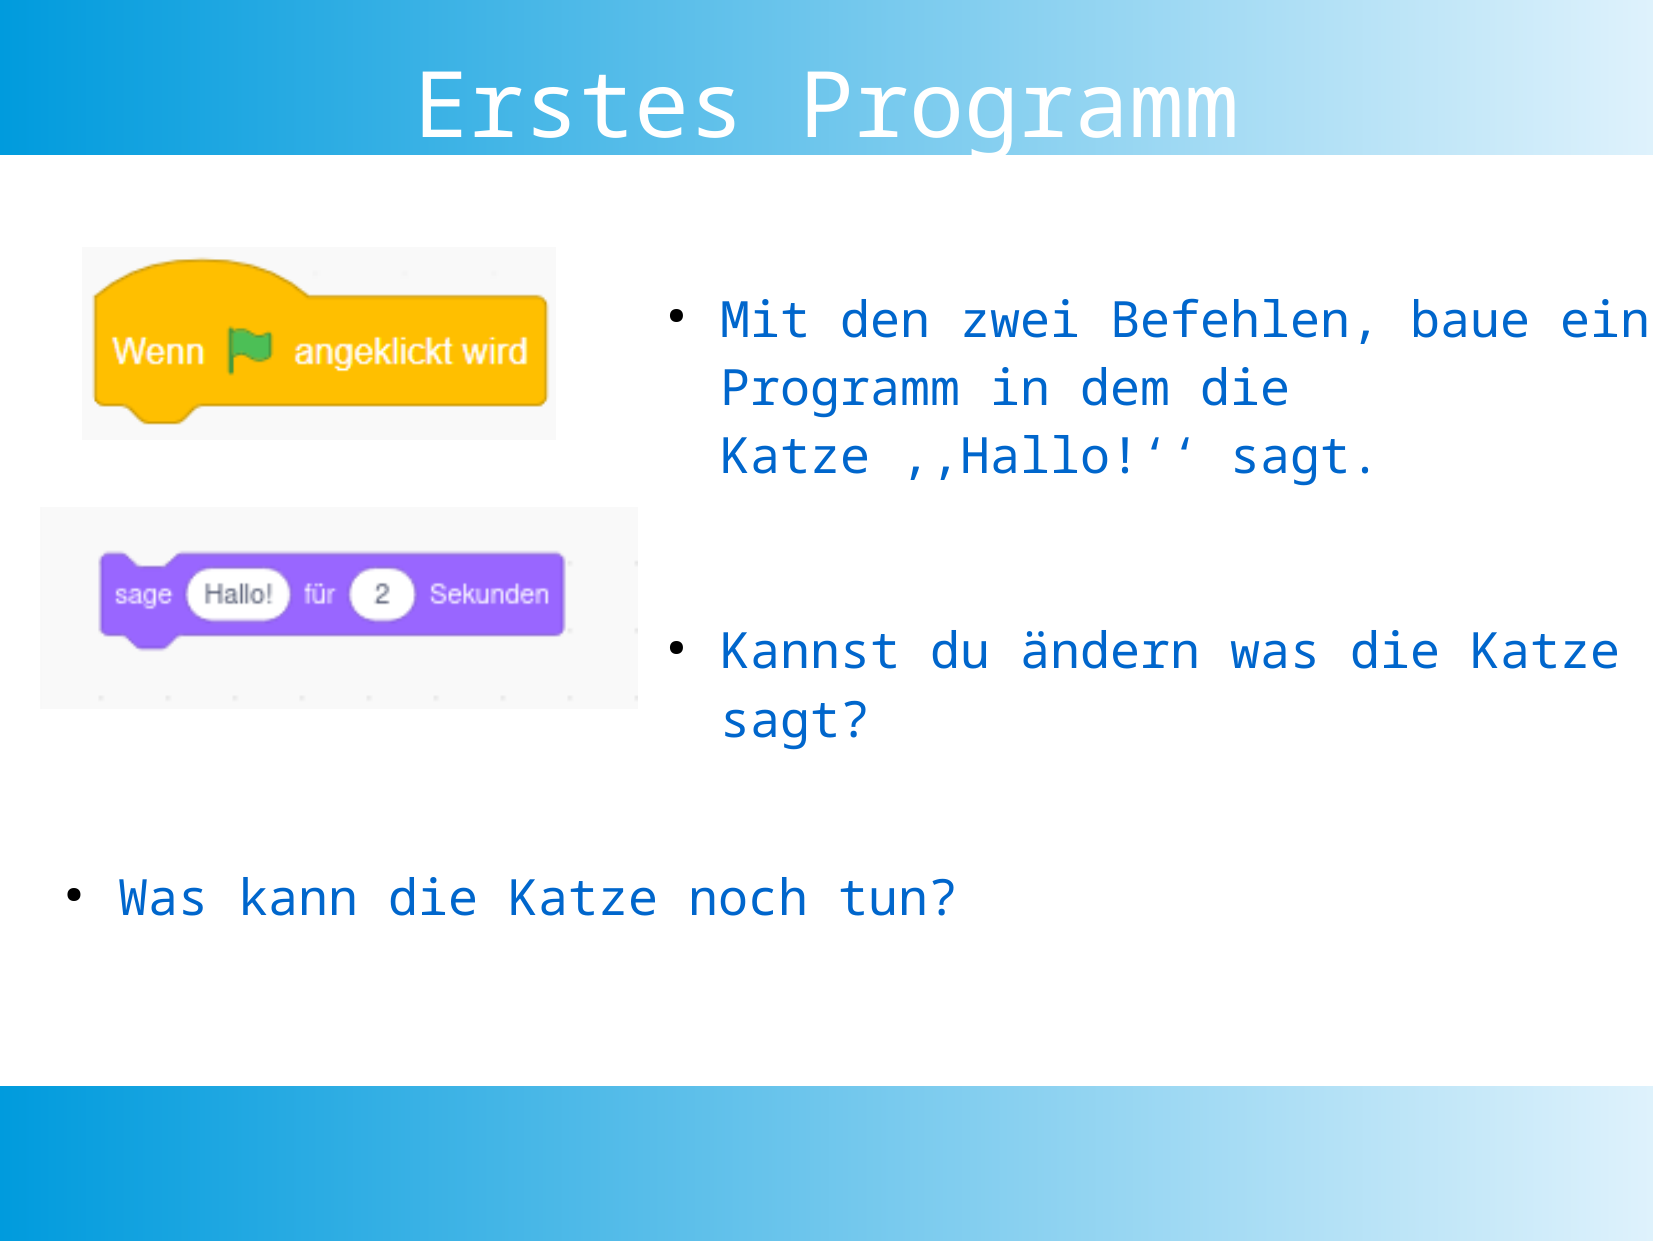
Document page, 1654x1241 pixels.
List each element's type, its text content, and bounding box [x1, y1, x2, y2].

list Was kann die Katze noch tun? [47, 862, 1560, 993]
title Erstes Programm [82, 40, 1571, 163]
picture [40, 507, 638, 709]
list Mit den zwei Befehlen, baue ein Programm in dem die Katze ,,Hallo!‘‘ sagt. Kannst du ändern was die Katze sagt? [649, 283, 1654, 756]
picture [82, 247, 556, 440]
